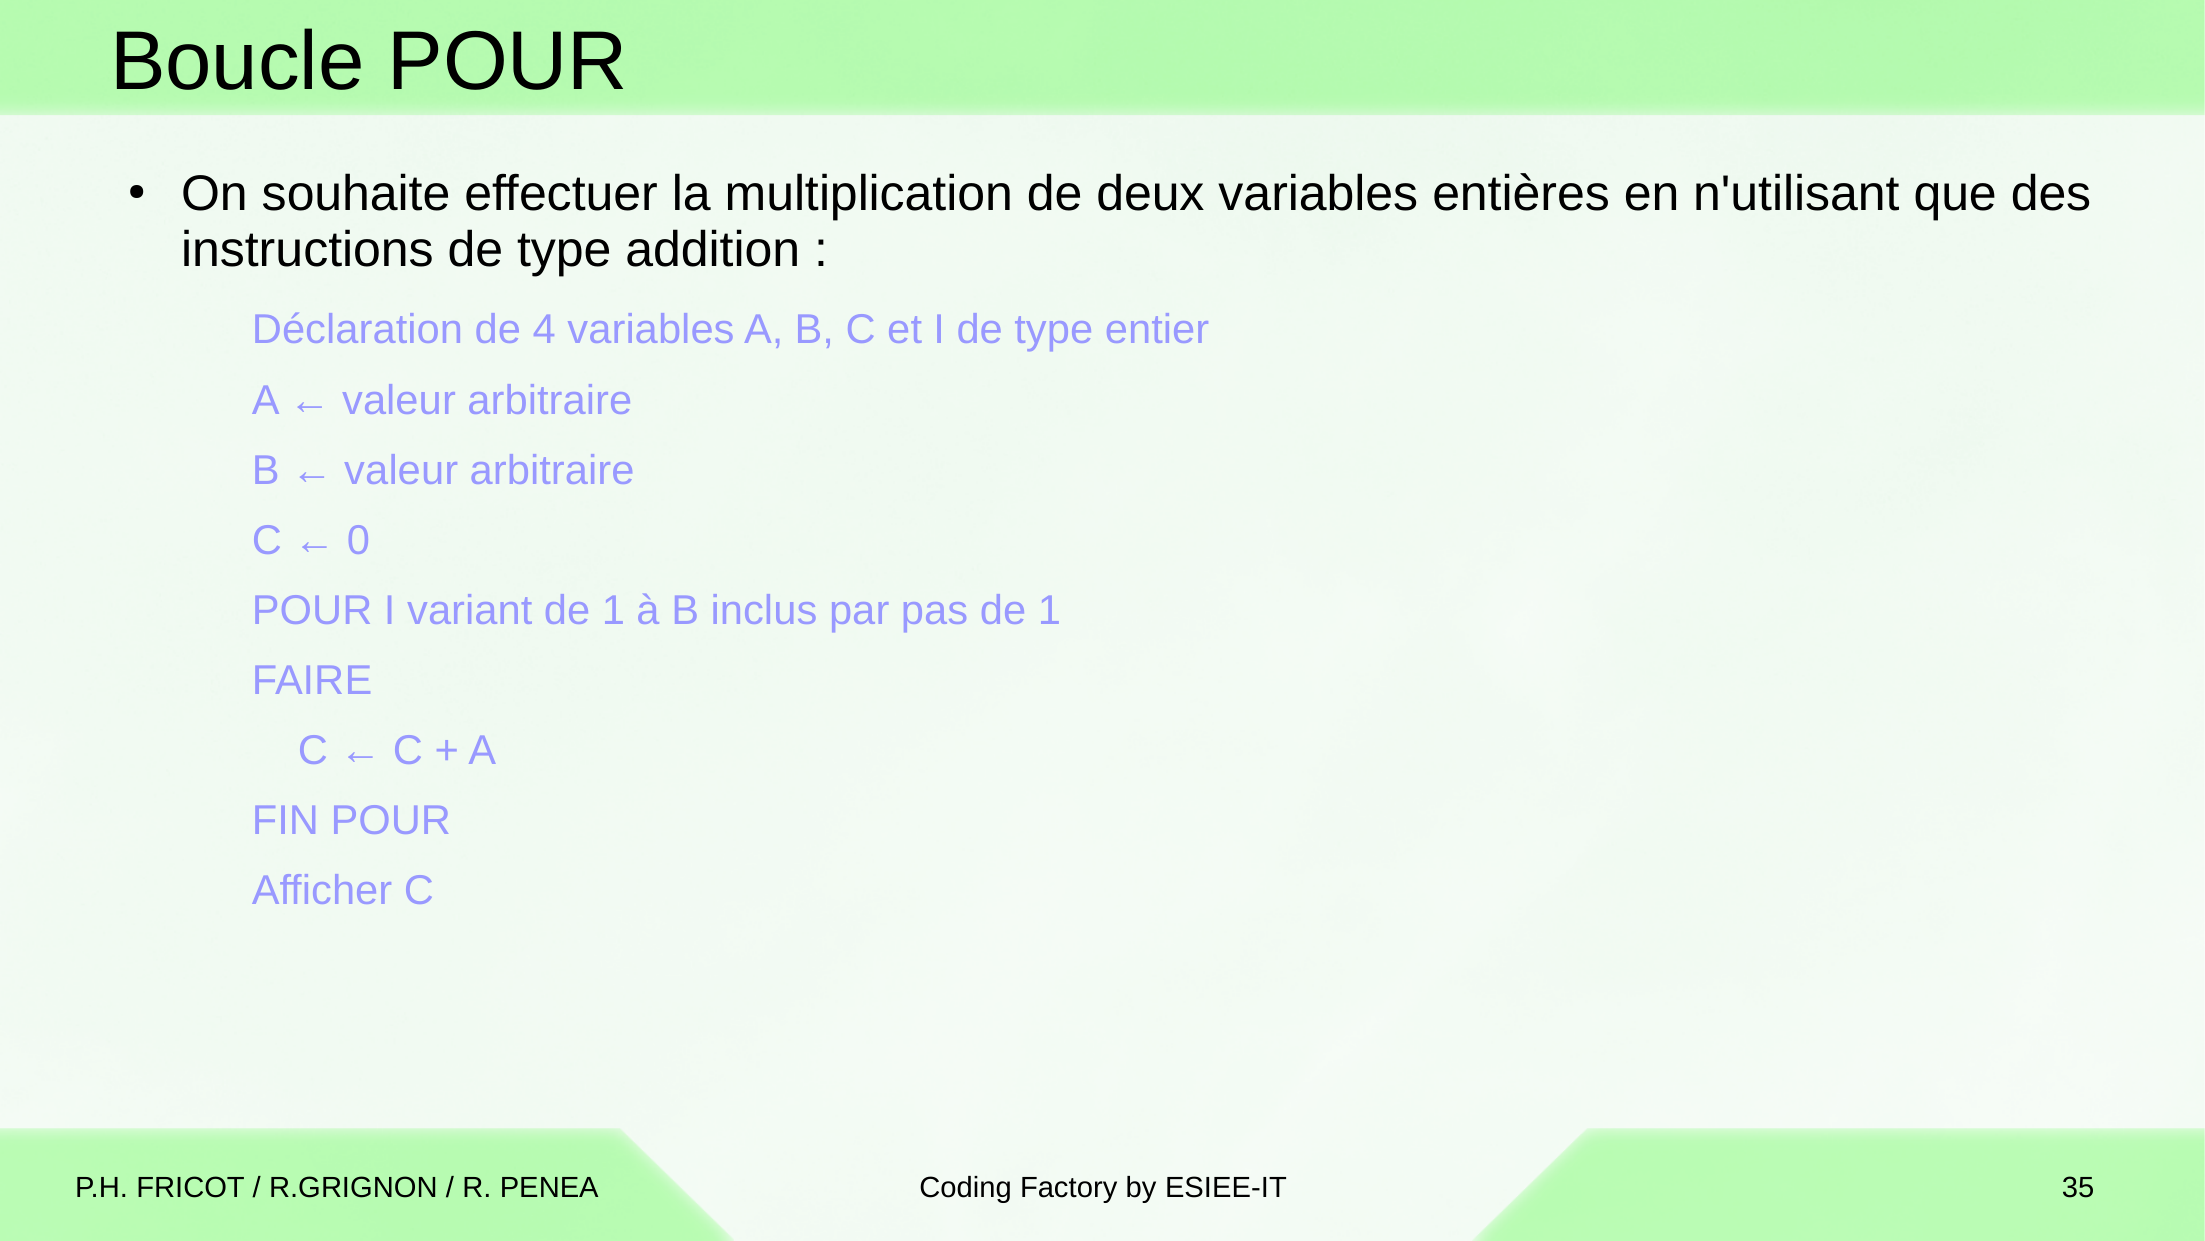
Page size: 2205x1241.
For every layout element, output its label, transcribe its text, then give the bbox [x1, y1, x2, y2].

list On souhaite effectuer la multiplication de deux variables entières en n'utilisant que des instructions de type addition : Déclaration de 4 variables A, B, C et I de type entier A ← valeur arbitraire B ← valeur arbitraire C ← 0 POUR I variant de 1 à B inclus par pas de 1 FAIRE C ← C + A FIN POUR Afficher C [110, 236, 2095, 961]
title Boucle POUR [110, 49, 2095, 236]
picture [0, 0, 2205, 1241]
